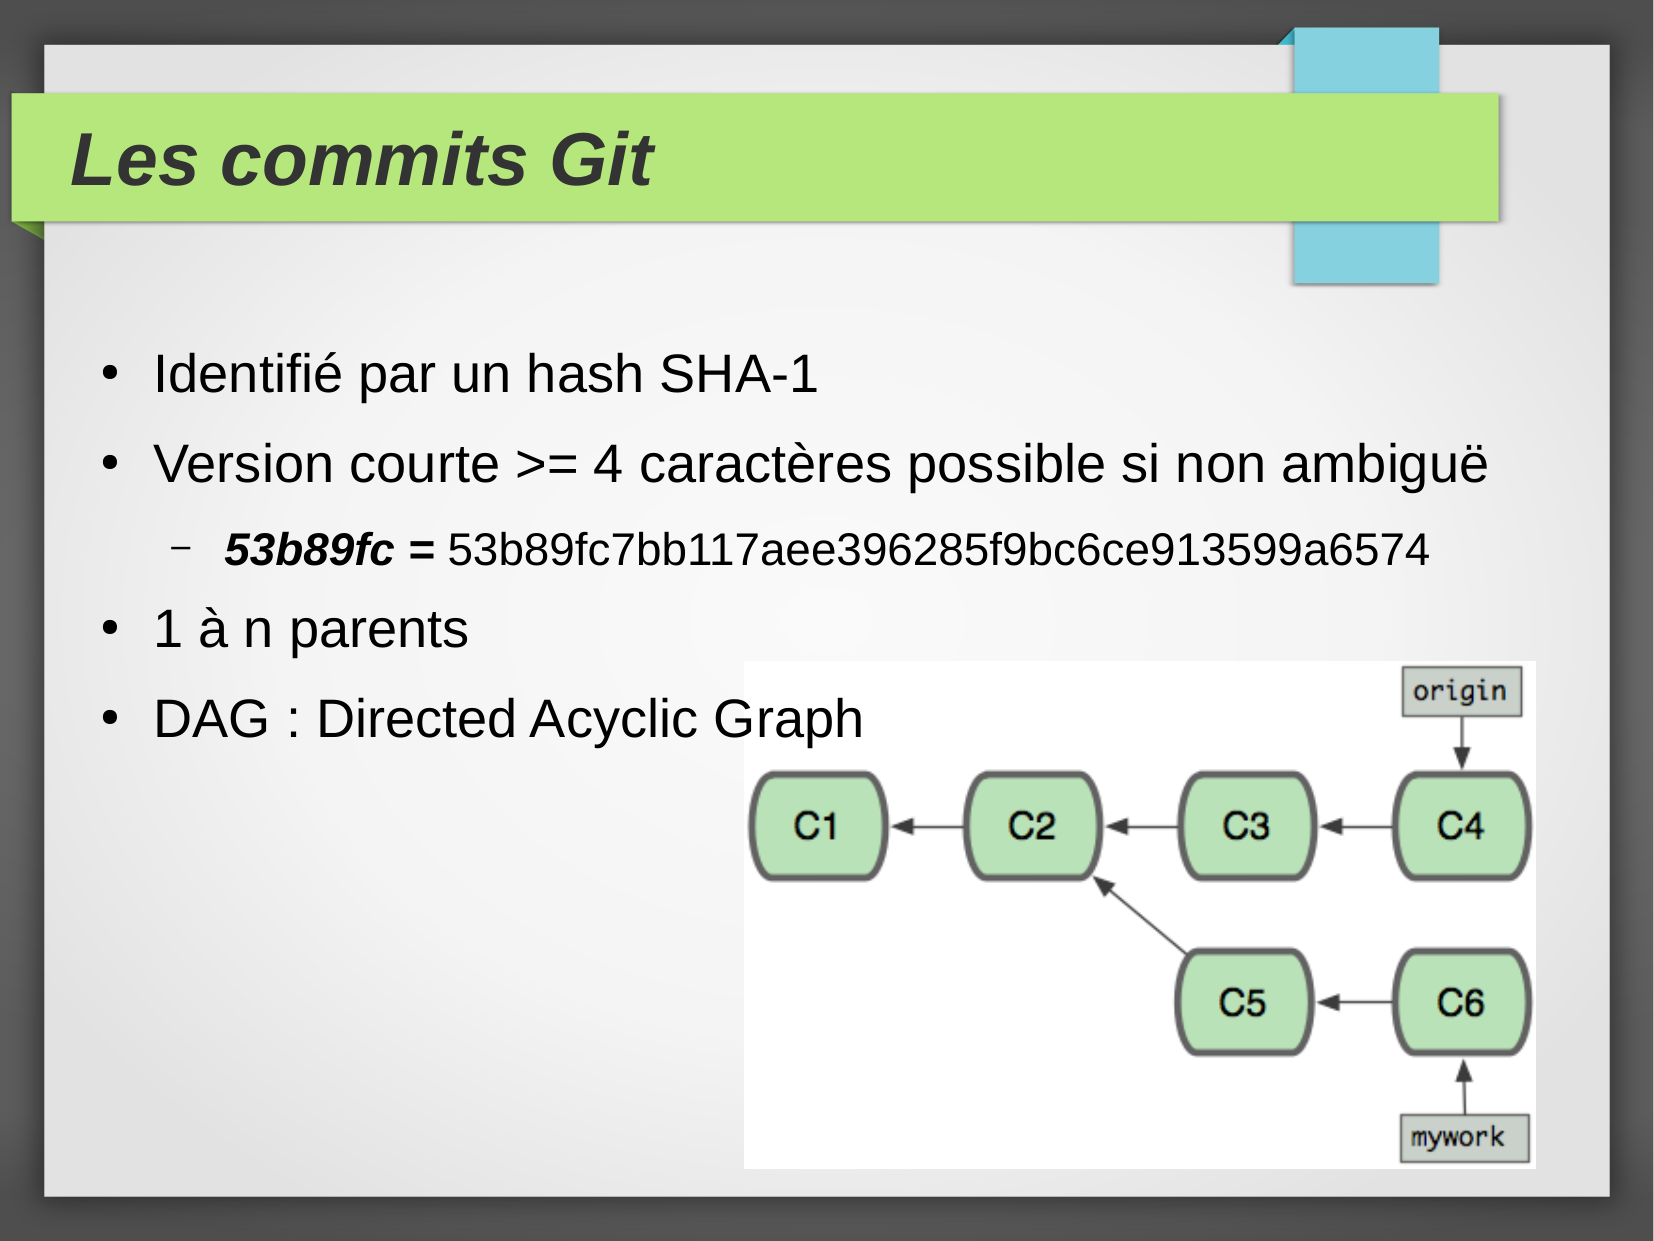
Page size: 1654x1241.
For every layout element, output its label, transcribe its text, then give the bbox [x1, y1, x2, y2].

list Identifié par un hash SHA-1 Version courte >= 4 caractères possible si non ambiguë 53b89fc = 53b89fc7bb117aee396285f9bc6ce913599a6574 1 à n parents DAG : Directed Acyclic Graph [82, 343, 1538, 1063]
title Les commits Git [70, 106, 1229, 213]
picture [0, 0, 1654, 1241]
